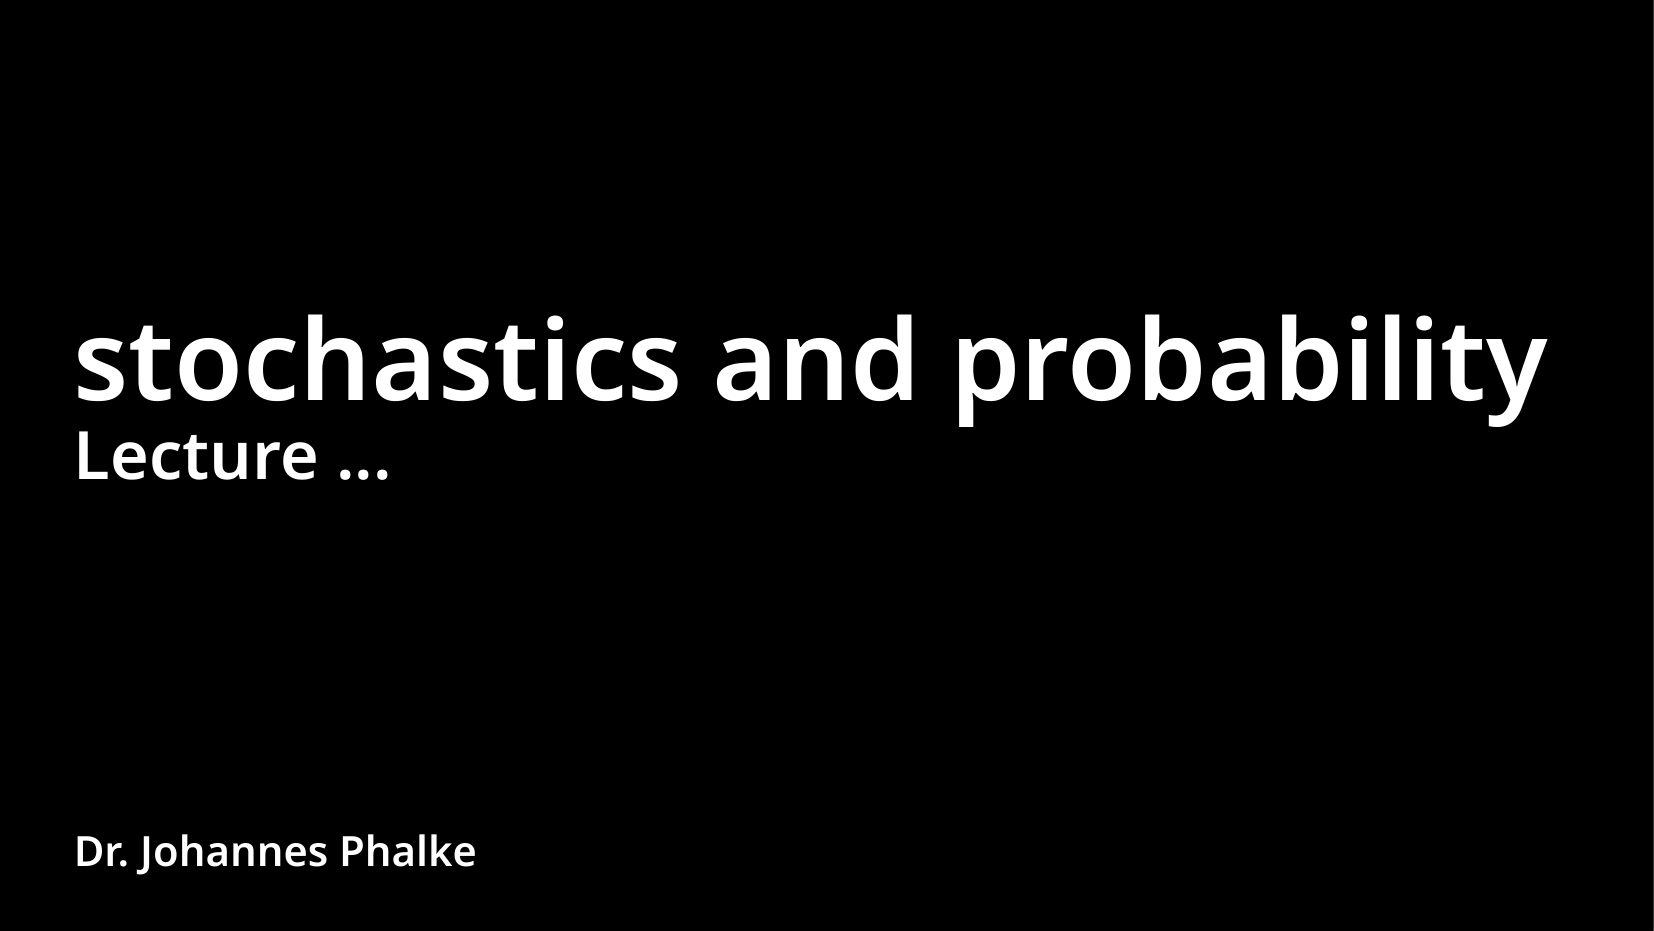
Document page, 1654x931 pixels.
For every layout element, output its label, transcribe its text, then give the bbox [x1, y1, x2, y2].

text_box Dr. Johannes Phalke [59, 814, 857, 931]
text_box Lecture ... [59, 400, 532, 483]
text_box stochastics and probability [59, 273, 1654, 401]
